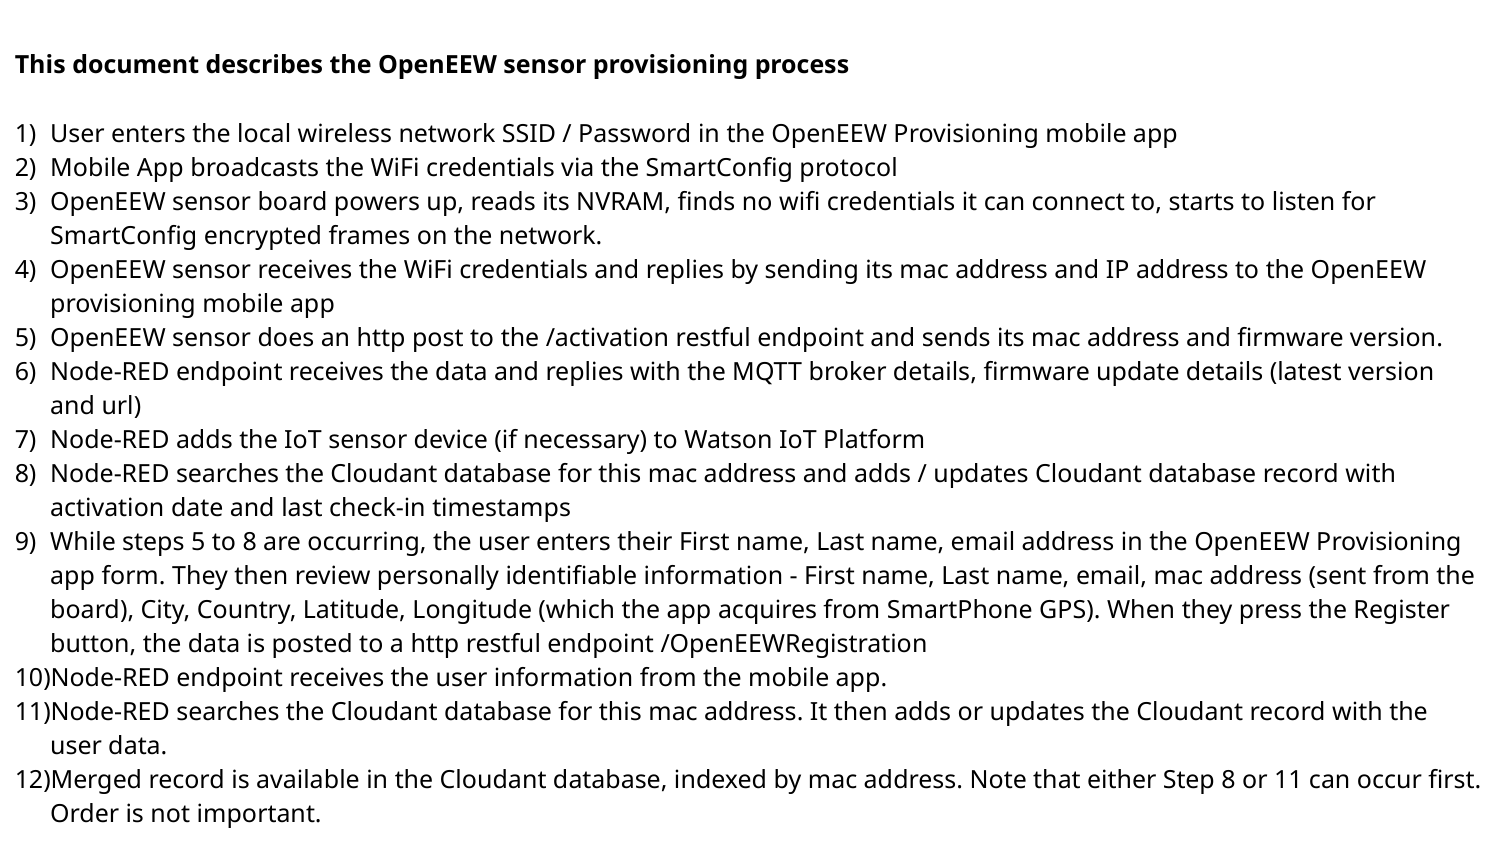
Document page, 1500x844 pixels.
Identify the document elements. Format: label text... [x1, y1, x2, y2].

text_box This document describes the OpenEEW sensor provisioning process User enters the local wireless network SSID / Password in the OpenEEW Provisioning mobile app Mobile App broadcasts the WiFi credentials via the SmartConfig protocol OpenEEW sensor board powers up, reads its NVRAM, finds no wifi credentials it can connect to, starts to listen for SmartConfig encrypted frames on the network. OpenEEW sensor receives the WiFi credentials and replies by sending its mac address and IP address to the OpenEEW provisioning mobile app OpenEEW sensor does an http post to the /activation restful endpoint and sends its mac address and firmware version. Node-RED endpoint receives the data and replies with the MQTT broker details, firmware update details (latest version and url) Node-RED adds the IoT sensor device (if necessary) to Watson IoT Platform Node-RED searches the Cloudant database for this mac address and adds / updates Cloudant database record with activation date and last check-in timestamps While steps 5 to 8 are occurring, the user enters their First name, Last name, email address in the OpenEEW Provisioning app form. They then review personally identifiable information - First name, Last name, email, mac address (sent from the board), City, Country, Latitude, Longitude (which the app acquires from SmartPhone GPS). When they press the Register button, the data is posted to a http restful endpoint /OpenEEWRegistration Node-RED endpoint receives the user information from the mobile app. Node-RED searches the Cloudant database for this mac address. It then adds or updates the Cloudant record with the user data. Merged record is available in the Cloudant database, indexed by mac address. Note that either Step 8 or 11 can occur first. Order is not important. [0, 39, 1500, 844]
